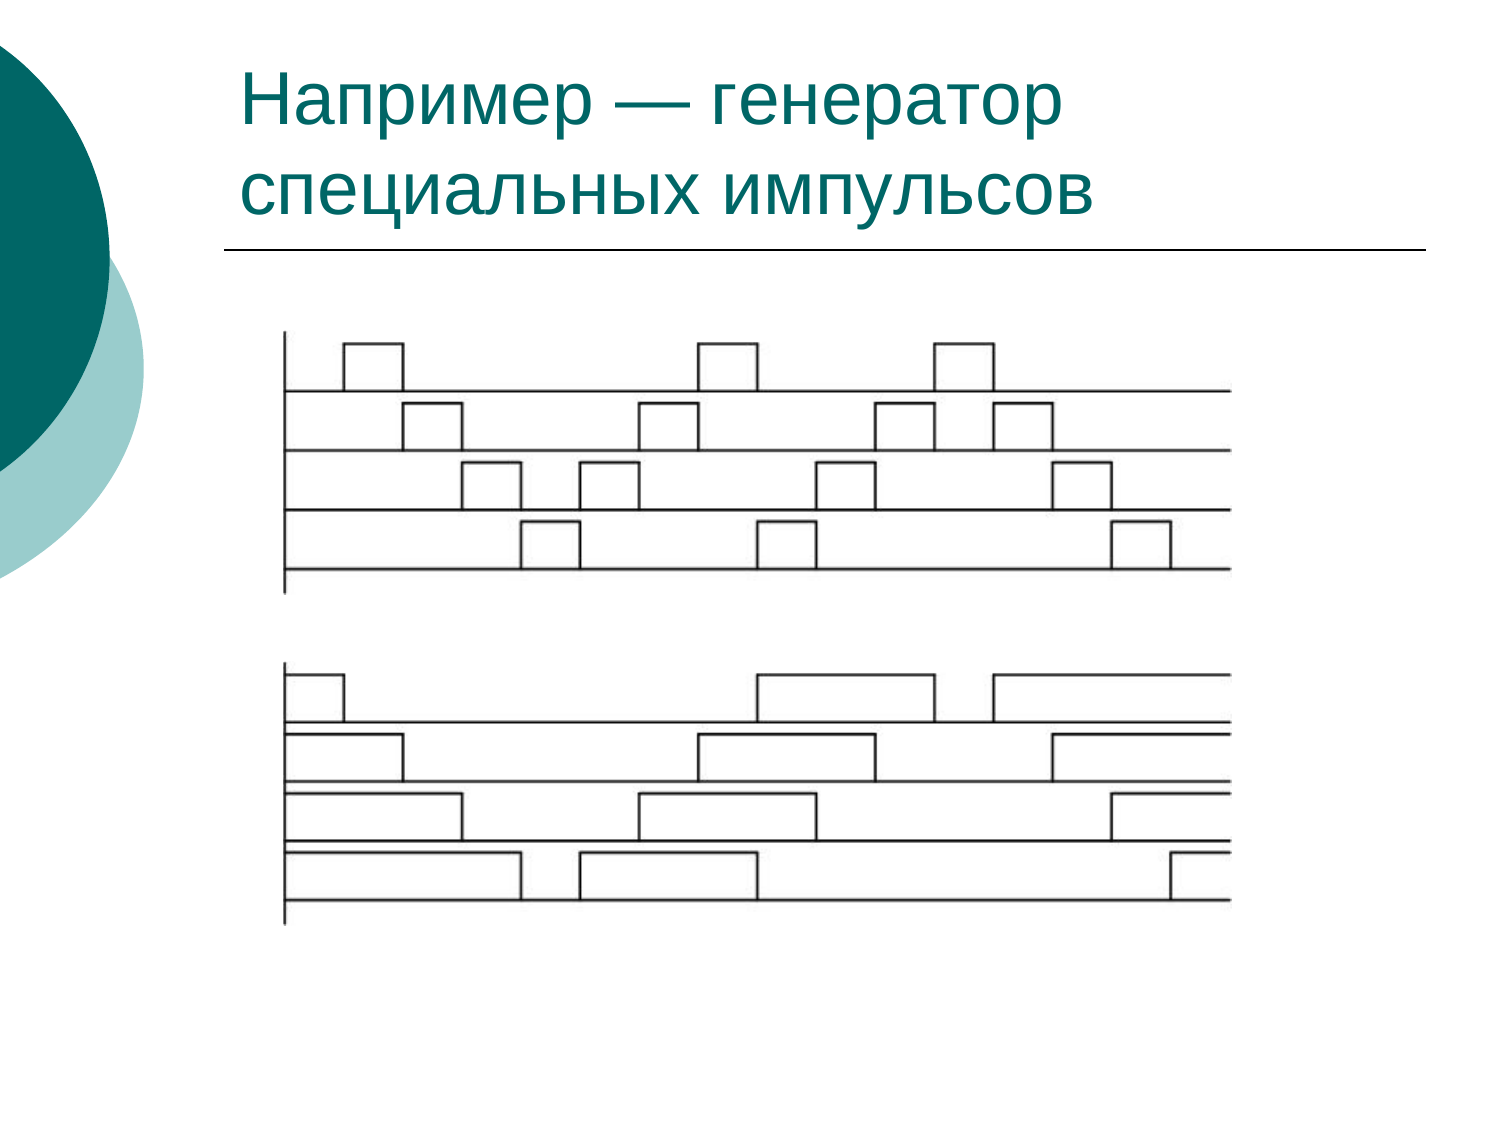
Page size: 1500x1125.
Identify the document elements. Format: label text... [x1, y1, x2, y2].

title Например — генератор специальных импульсов [224, 41, 1425, 237]
picture [283, 330, 1232, 595]
picture [283, 661, 1232, 926]
